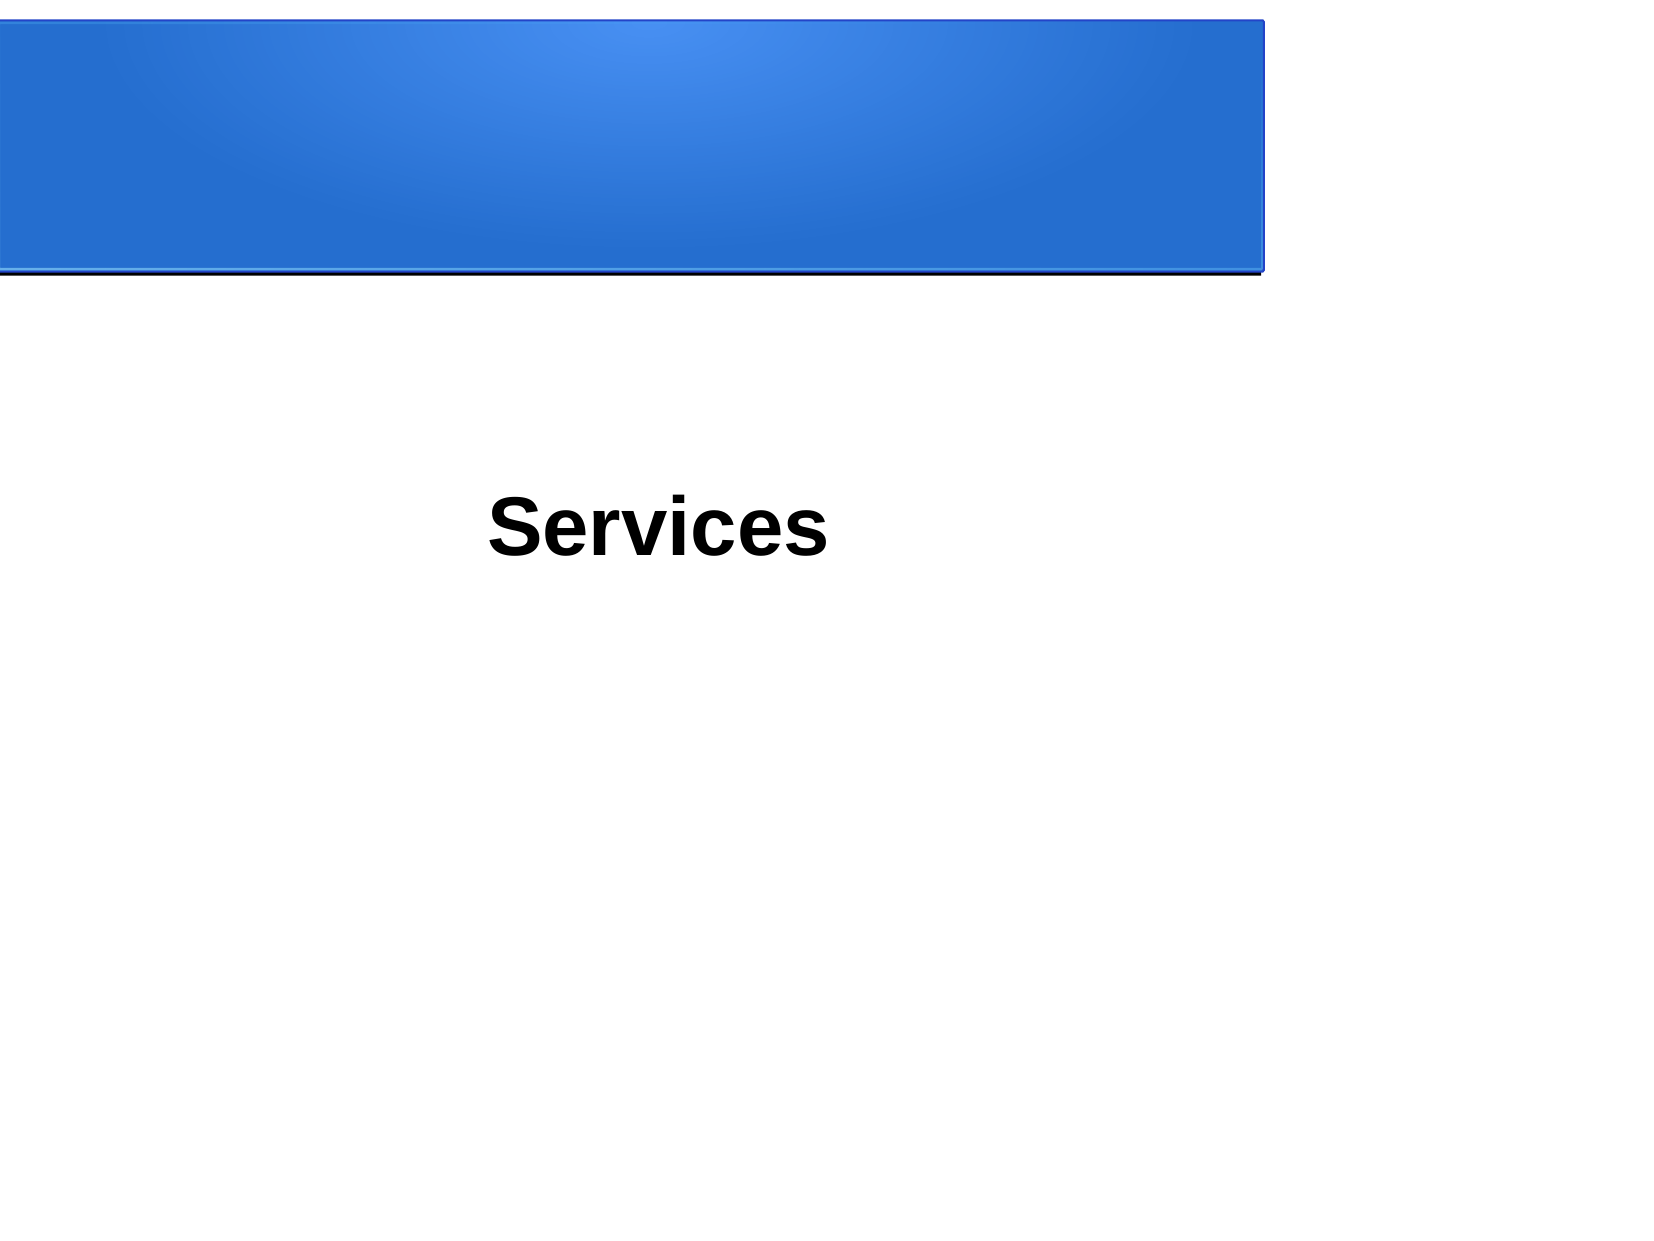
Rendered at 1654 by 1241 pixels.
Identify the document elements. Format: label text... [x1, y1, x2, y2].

subtitle Services [82, 47, 1235, 997]
